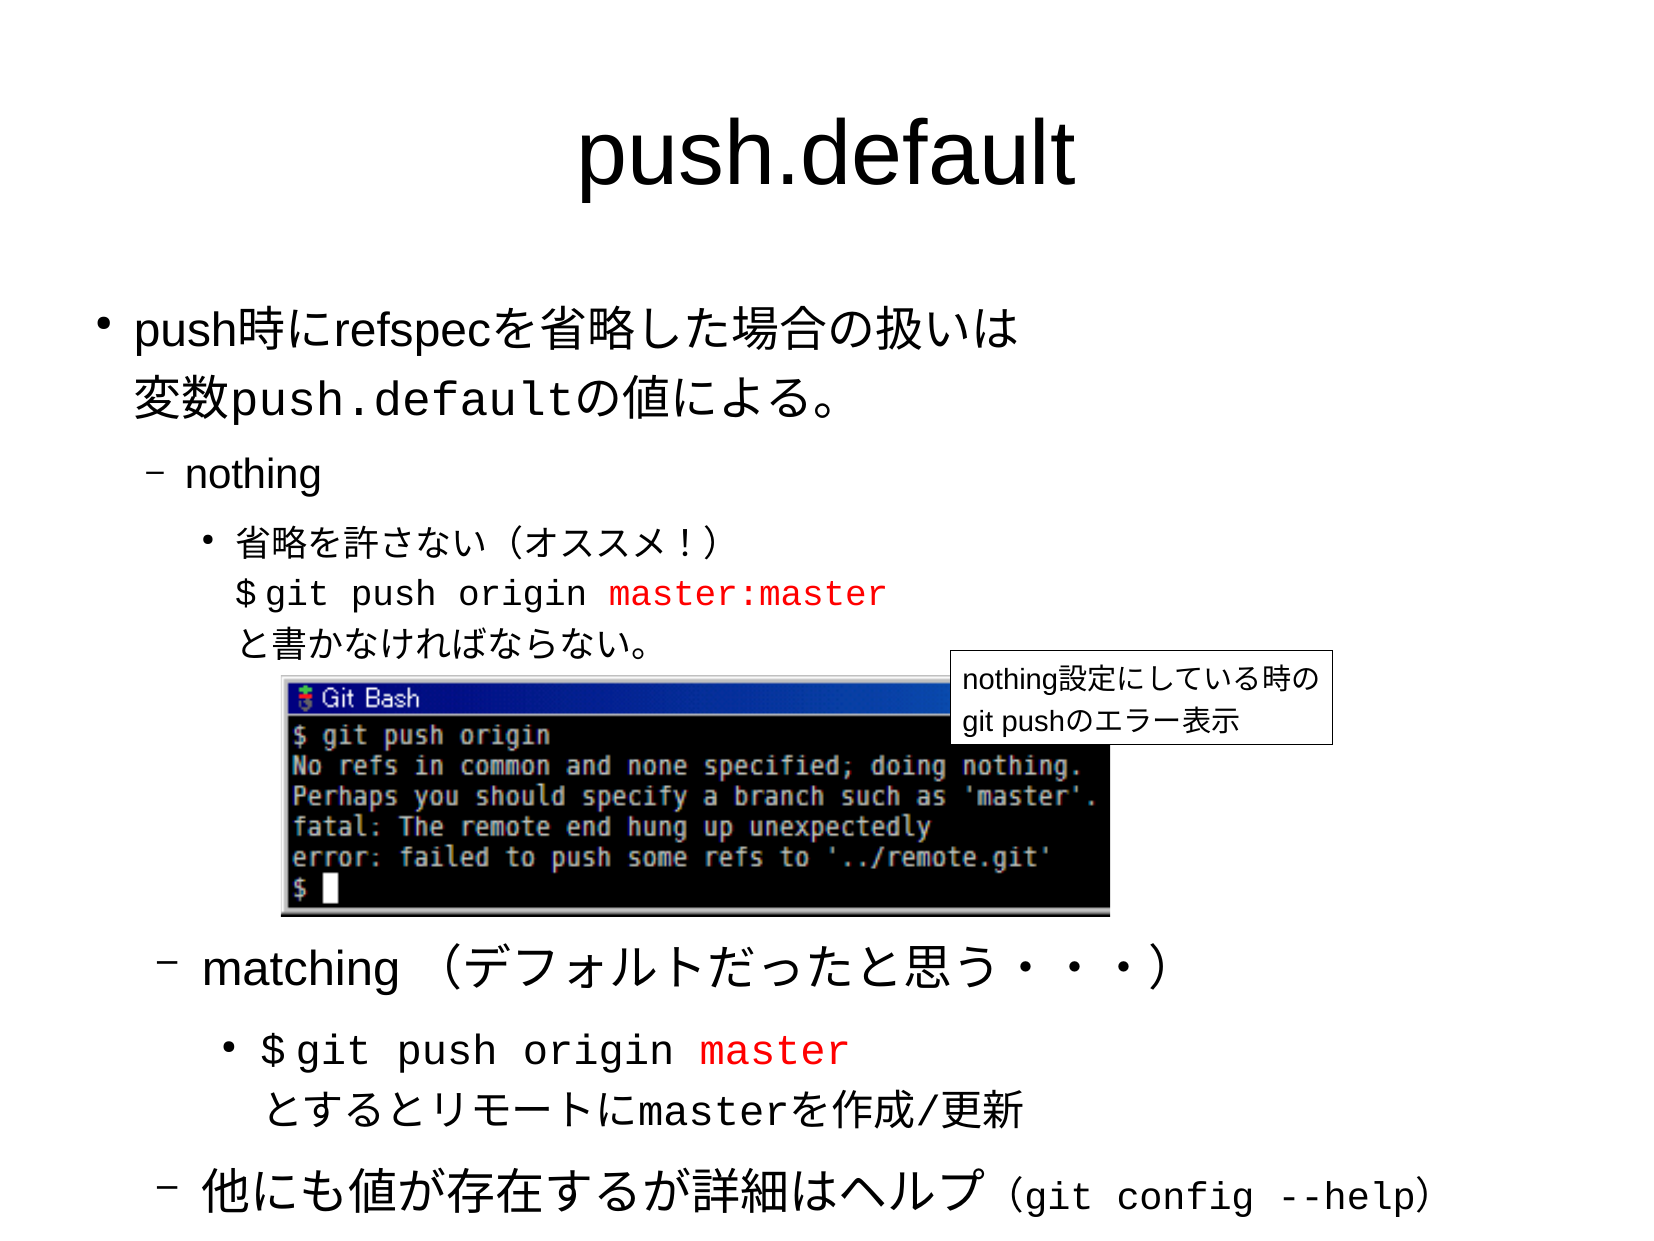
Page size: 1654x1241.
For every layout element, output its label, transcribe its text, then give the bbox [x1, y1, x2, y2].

picture [280, 675, 1111, 917]
list push時にrefspecを省略した場合の扱いは 変数push.defaultの値による。 nothing 省略を許さない（オススメ！） $ git push origin master:master と書かなければならない。 [82, 290, 1538, 674]
list matching （デフォルトだったと思う・・・） $ git push origin master とするとリモートにmasterを作成/更新 他にも値が存在するが詳細はヘルプ（git config --help） [82, 928, 1538, 1224]
title push.default [82, 49, 1571, 257]
text_box nothing設定にしている時の git pushのエラー表示 [950, 650, 1317, 726]
